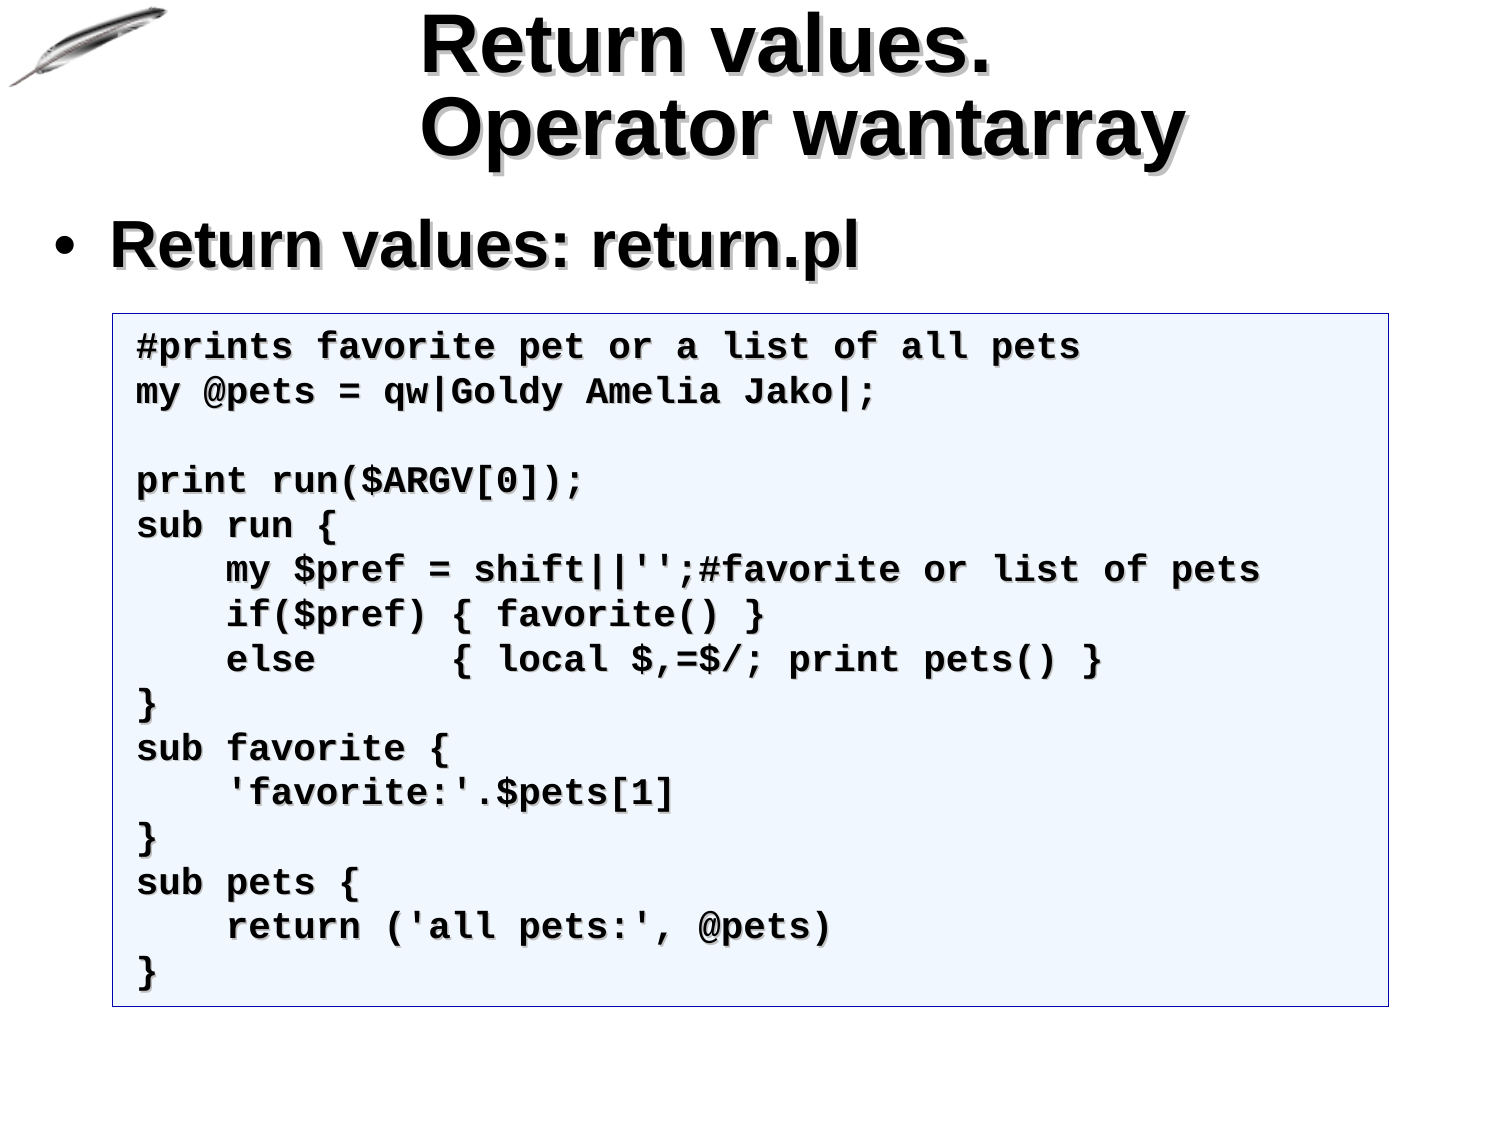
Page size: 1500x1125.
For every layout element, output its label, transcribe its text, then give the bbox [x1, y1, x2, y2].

title Return values. Operator wantarray [419, 0, 1459, 179]
picture [5, 5, 173, 89]
list Return values: return.pl [53, 207, 1447, 1084]
text_box #prints favorite pet or a list of all pets my @pets = qw|Goldy Amelia Jako|; print run($ARGV[0]); sub run { my $pref = shift||'';#favorite or list of pets if($pref) { favorite() } else { local $,=$/; print pets() } } sub favorite { 'favorite:'.$pets[1] } sub pets { return ('all pets:', @pets) } [112, 313, 1388, 1007]
